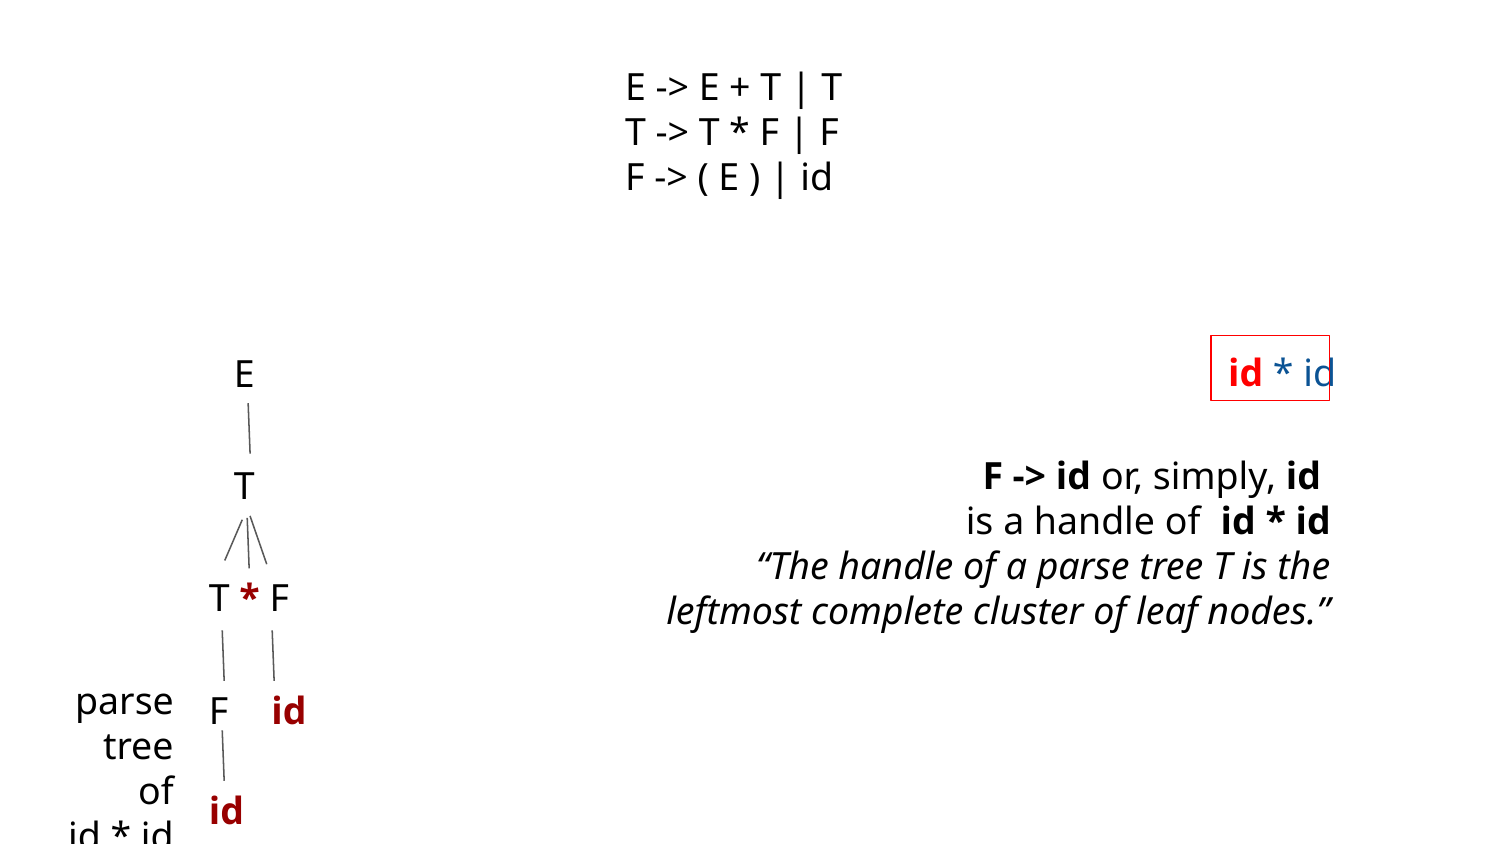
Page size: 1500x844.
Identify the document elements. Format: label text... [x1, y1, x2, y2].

text_box id * id [1318, 368, 1329, 384]
text_box E -> E + T | T T -> T * F | F F -> ( E ) | id [610, 47, 961, 113]
text_box F [193, 676, 253, 742]
text_box id * id [1213, 339, 1359, 405]
text_box id [256, 676, 340, 742]
text_box T * F [193, 564, 340, 630]
text_box id [193, 776, 340, 842]
text_box F -> id or, simply, id is a handle of id * id “The handle of a parse tree T is the leftmost complete cluster of leaf nodes.” Because replacing id at this position produces the previous right sentential form in a rightmost derivation of id * id [271, 451, 1346, 678]
text_box parse tree of id * id [43, 734, 189, 800]
text_box id * id [1213, 339, 1329, 400]
text_box T [218, 451, 365, 517]
text_box E [218, 339, 365, 405]
